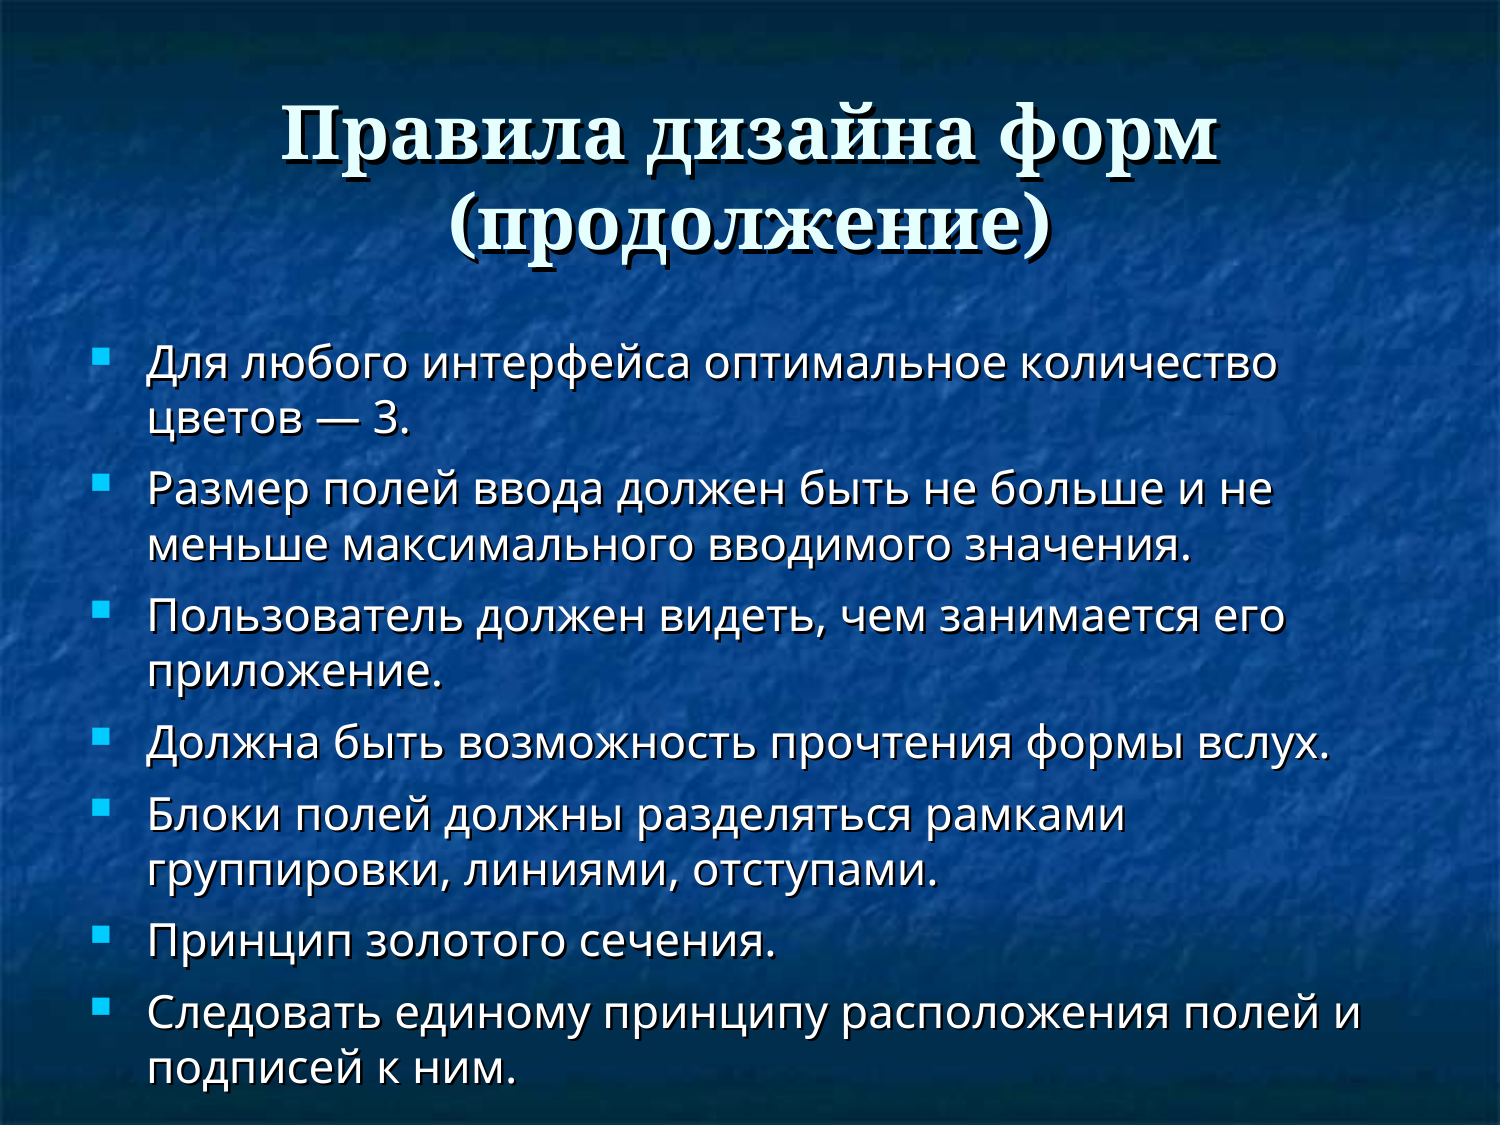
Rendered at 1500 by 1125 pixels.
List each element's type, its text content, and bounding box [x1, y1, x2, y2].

title Правила дизайна форм (продолжение) [75, 57, 1426, 293]
picture [318, 1063, 327, 1068]
picture [184, 1063, 195, 1080]
picture [212, 1064, 220, 1080]
picture [239, 1064, 249, 1080]
picture [0, 0, 1500, 1125]
picture [348, 1070, 356, 1083]
list Для любого интерфейса оптимальное количество цветов — 3. Размер полей ввода должен быть не больше и не меньше максимального вводимого значения. Пользователь должен видеть, чем занимается его приложение. Должна быть возможность прочтения формы вслух. Блоки полей должны разделяться рамками группировки, линиями, отступами. Принцип золотого сечения. Следовать единому принципу расположения полей и подписей к ним. [75, 324, 1426, 1000]
